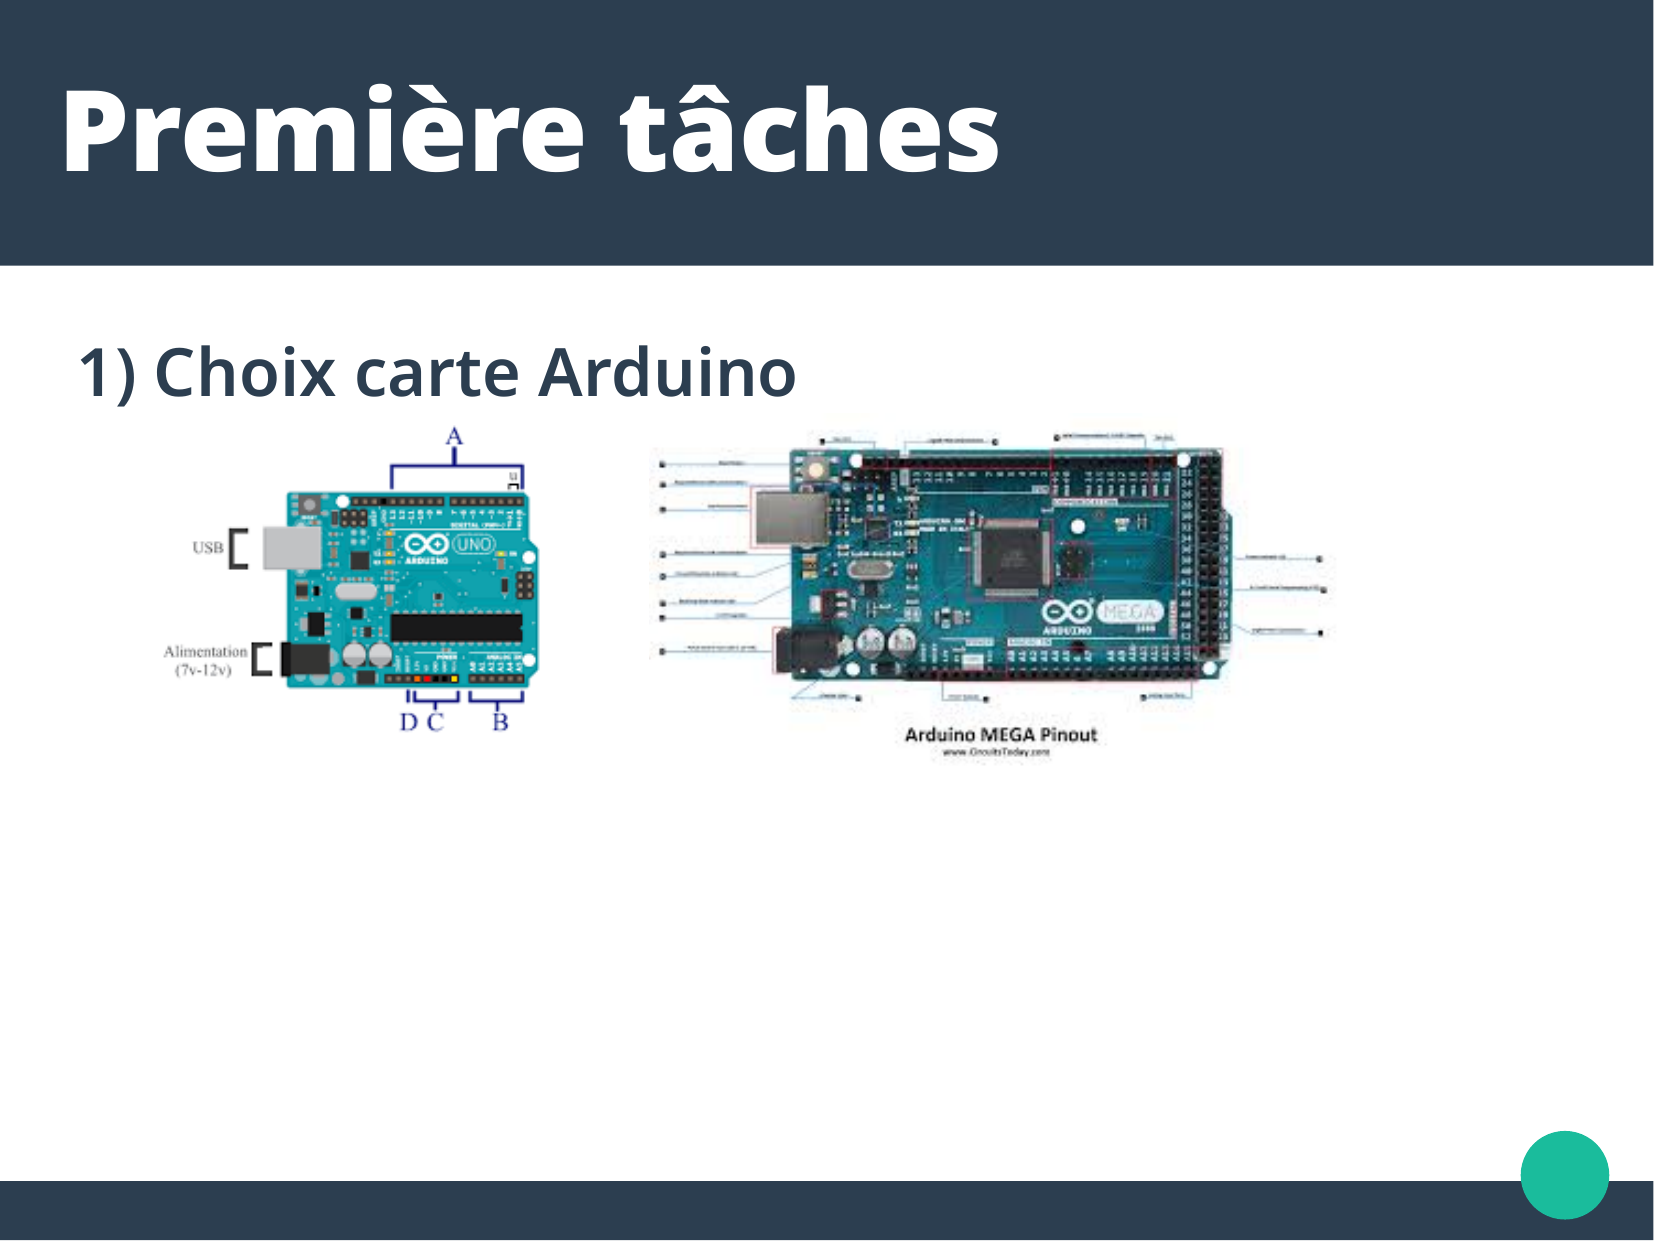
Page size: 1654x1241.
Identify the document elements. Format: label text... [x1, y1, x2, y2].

list Choix carte Arduino [59, 324, 1595, 1152]
picture [153, 413, 1341, 768]
title Première tâches [59, 49, 1595, 207]
